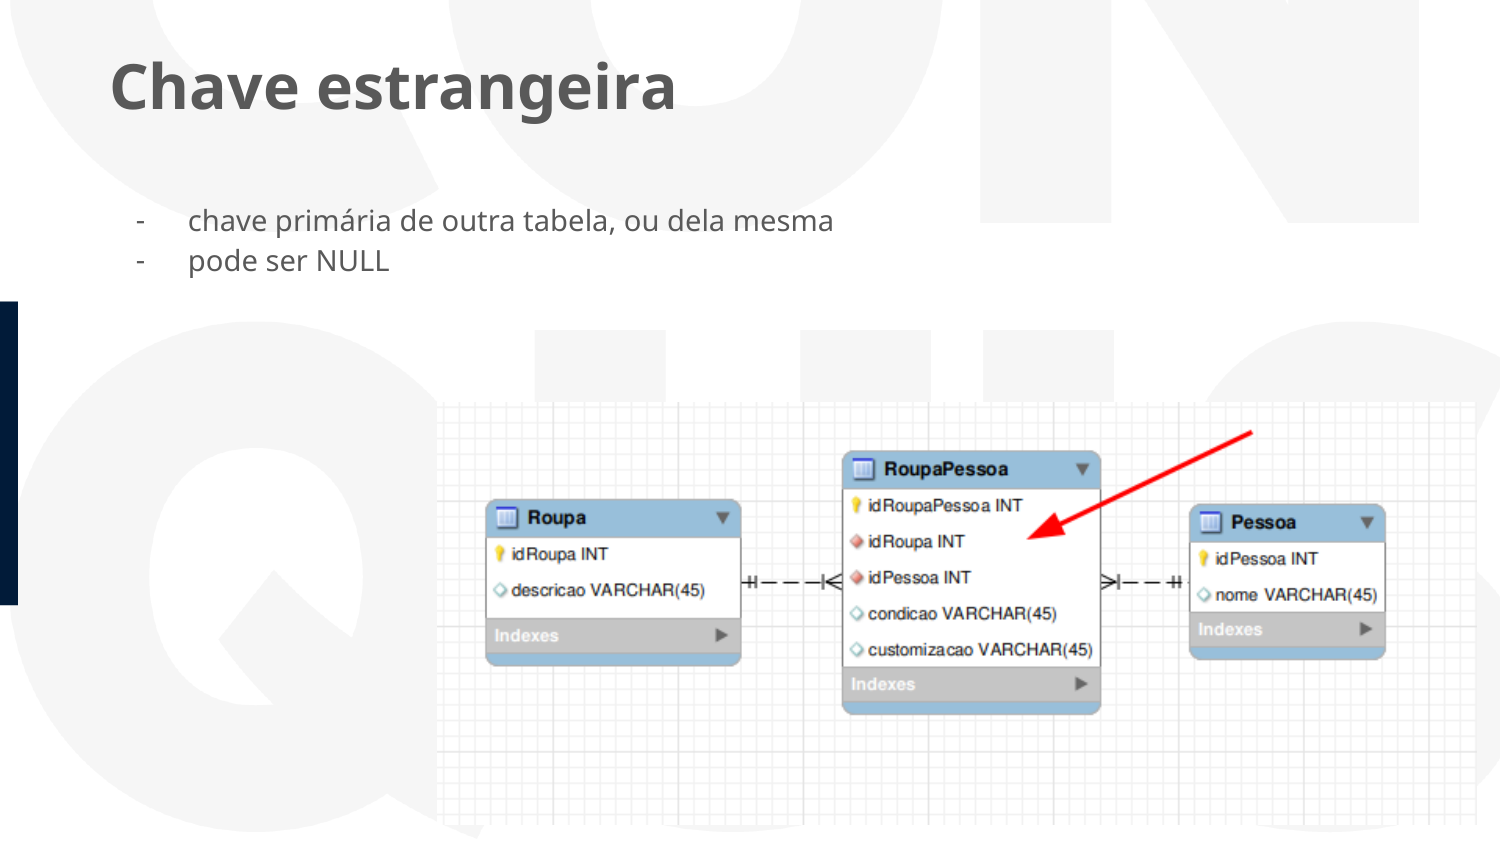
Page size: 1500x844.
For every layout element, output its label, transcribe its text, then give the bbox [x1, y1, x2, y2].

list Chave estrangeira [97, 38, 1440, 140]
picture [0, 0, 1500, 844]
text_box chave primária de outra tabela, ou dela mesma pode ser NULL [97, 181, 1447, 333]
